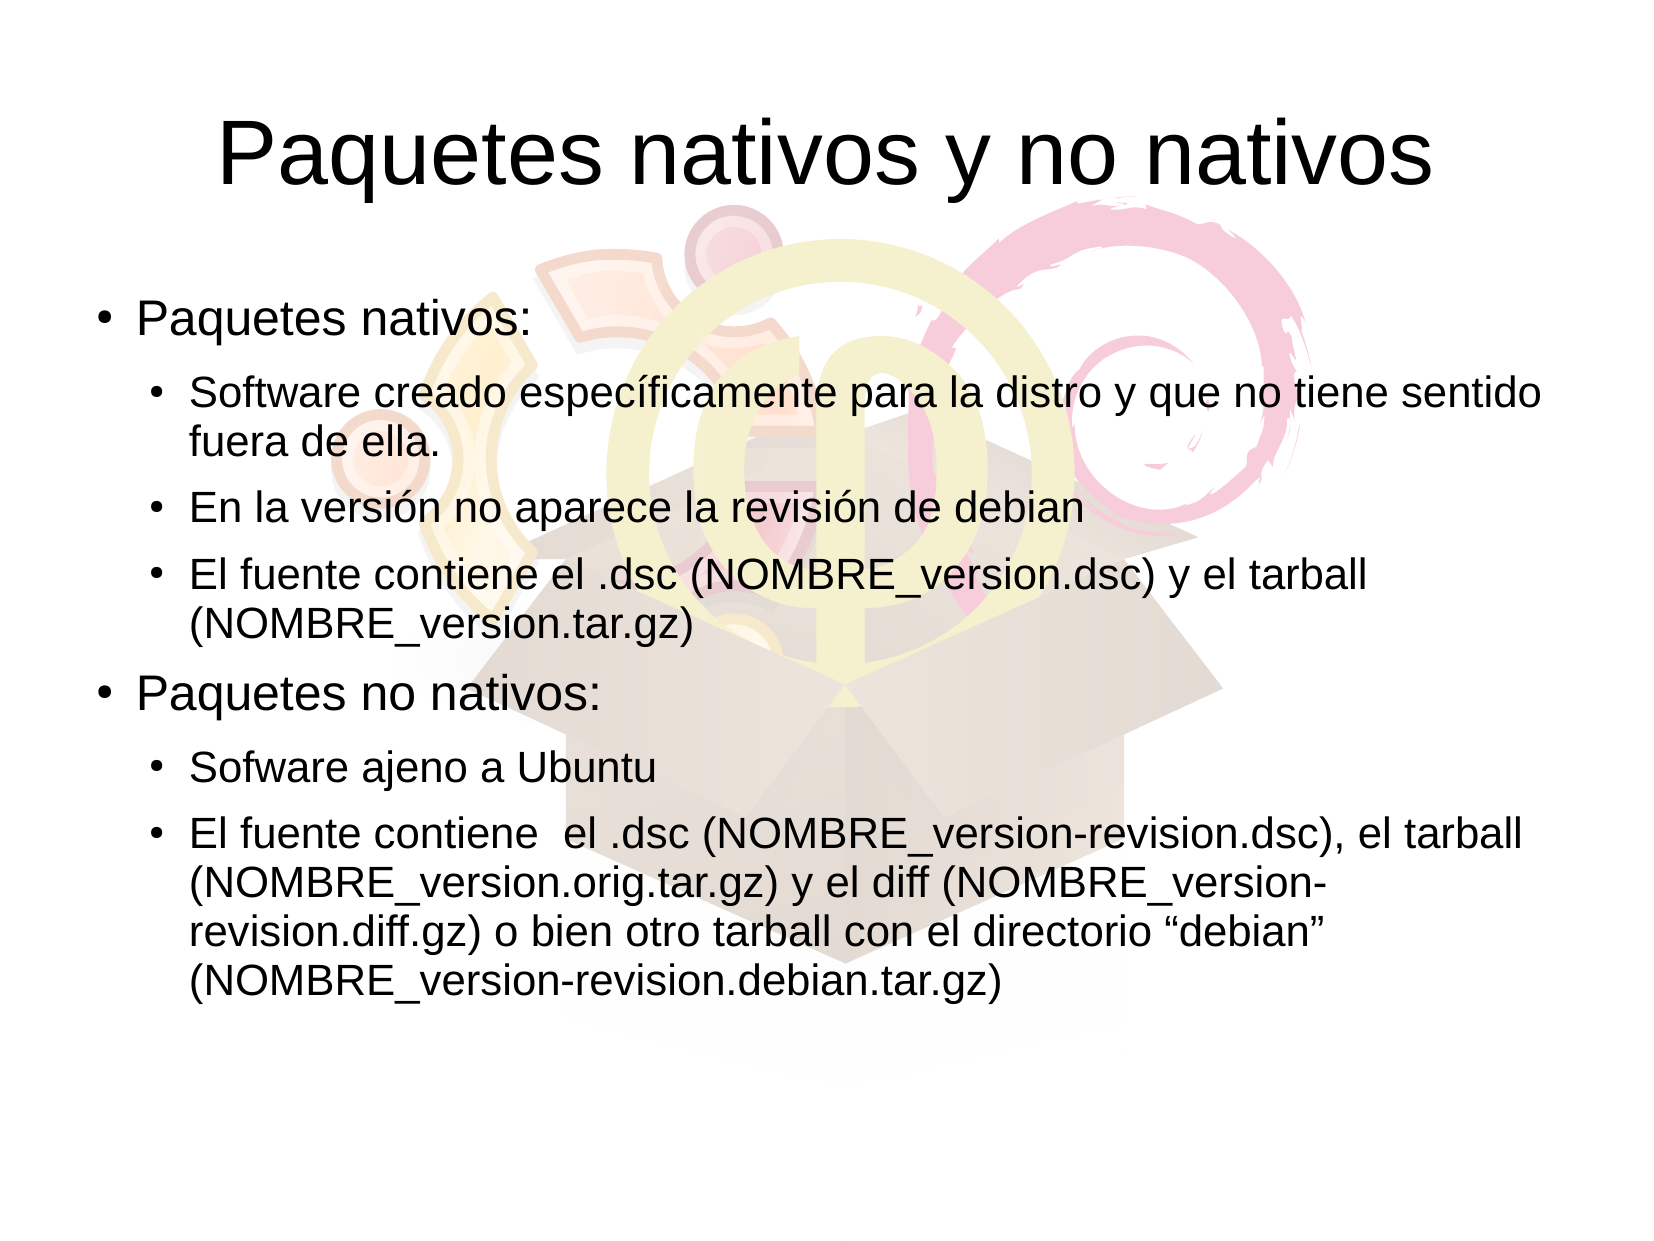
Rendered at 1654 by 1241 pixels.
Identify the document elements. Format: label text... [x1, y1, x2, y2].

list Paquetes nativos: Software creado específicamente para la distro y que no tiene sentido fuera de ella. En la versión no aparece la revisión de debian El fuente contiene el .dsc (NOMBRE_version.dsc) y el tarball (NOMBRE_version.tar.gz) Paquetes no nativos: Sofware ajeno a Ubuntu El fuente contiene el .dsc (NOMBRE_version-revision.dsc), el tarball (NOMBRE_version.orig.tar.gz) y el diff (NOMBRE_version-revision.diff.gz) o bien otro tarball con el directorio “debian” (NOMBRE_version-revision.debian.tar.gz) [82, 290, 1571, 1010]
title Paquetes nativos y no nativos [82, 49, 1571, 257]
